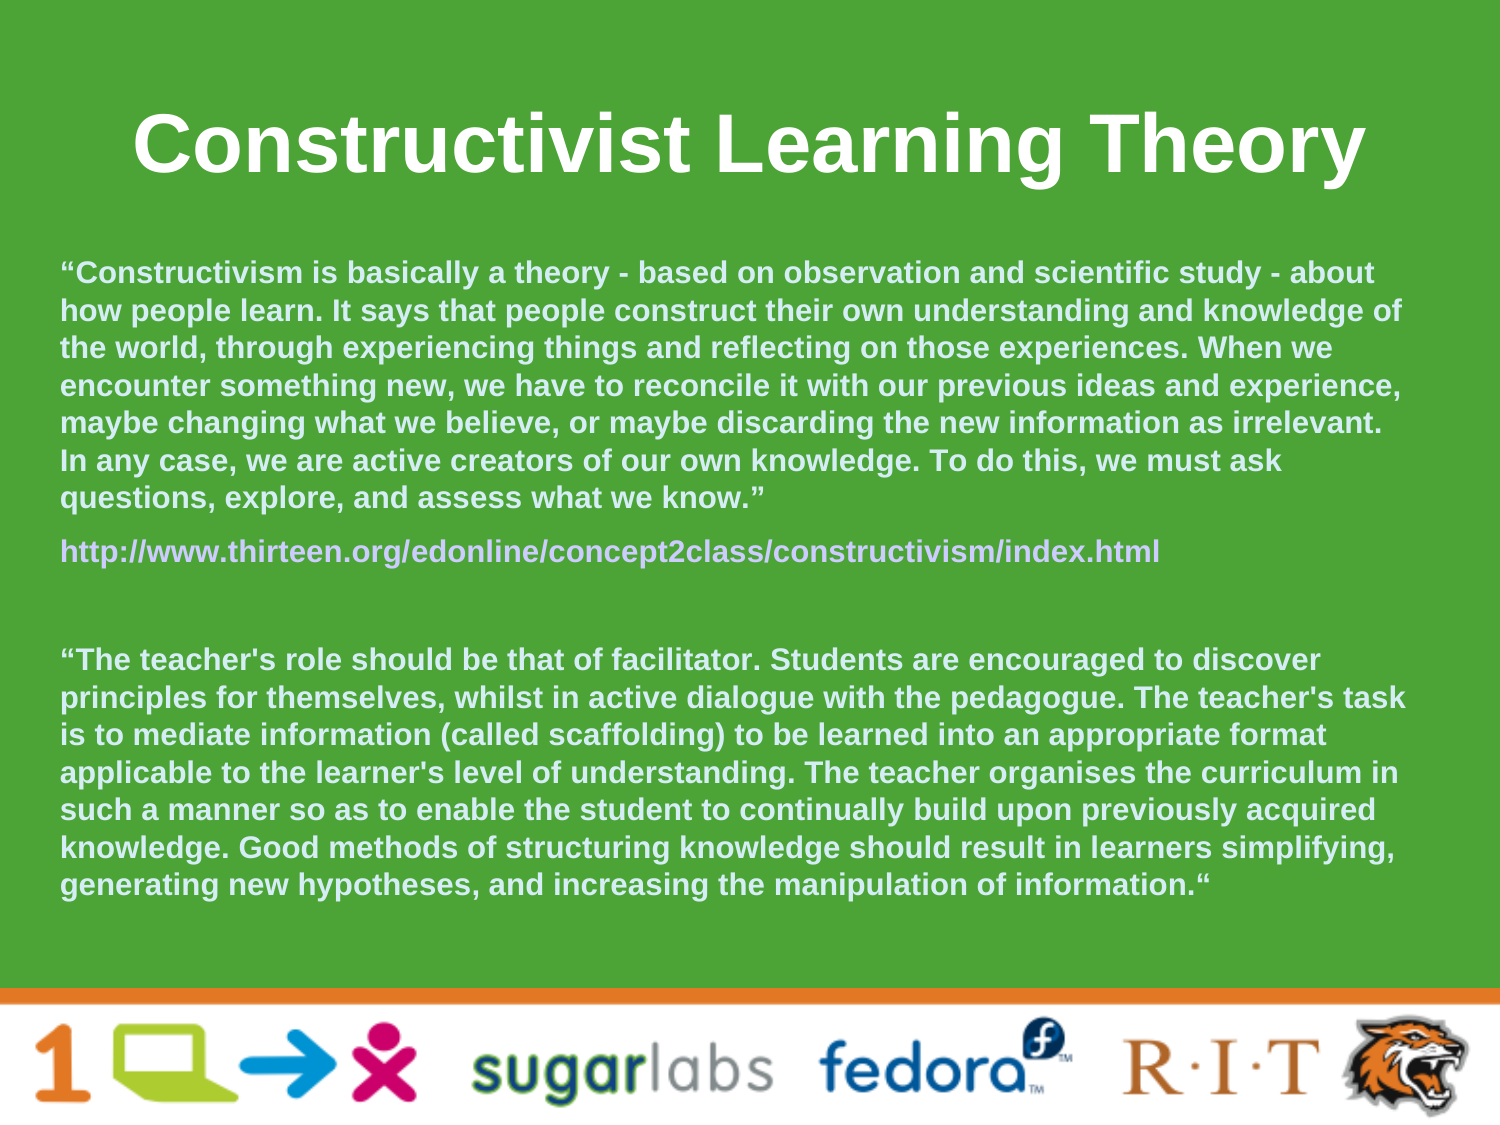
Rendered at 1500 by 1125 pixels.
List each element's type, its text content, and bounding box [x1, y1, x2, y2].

title Constructivist Learning Theory [75, 45, 1426, 233]
subtitle “Constructivism is basically a theory - based on observation and scientific study - about how people learn. It says that people construct their own understanding and knowledge of the world, through experiencing things and reflecting on those experiences. When we encounter something new, we have to reconcile it with our previous ideas and experience, maybe changing what we believe, or maybe discarding the new information as irrelevant. In any case, we are active creators of our own knowledge. To do this, we must ask questions, explore, and assess what we know.” http://www.thirteen.org/edonline/concept2class/constructivism/index.html “The teacher's role should be that of facilitator. Students are encouraged to discover principles for themselves, whilst in active dialogue with the pedagogue. The teacher's task is to mediate information (called scaffolding) to be learned into an appropriate format applicable to the learner's level of understanding. The teacher organises the curriculum in such a manner so as to enable the student to continually build upon previously acquired knowledge. Good methods of structuring knowledge should result in learners simplifying, generating new hypotheses, and increasing the manipulation of information.“ [59, 205, 1410, 949]
picture [0, 988, 1500, 1125]
